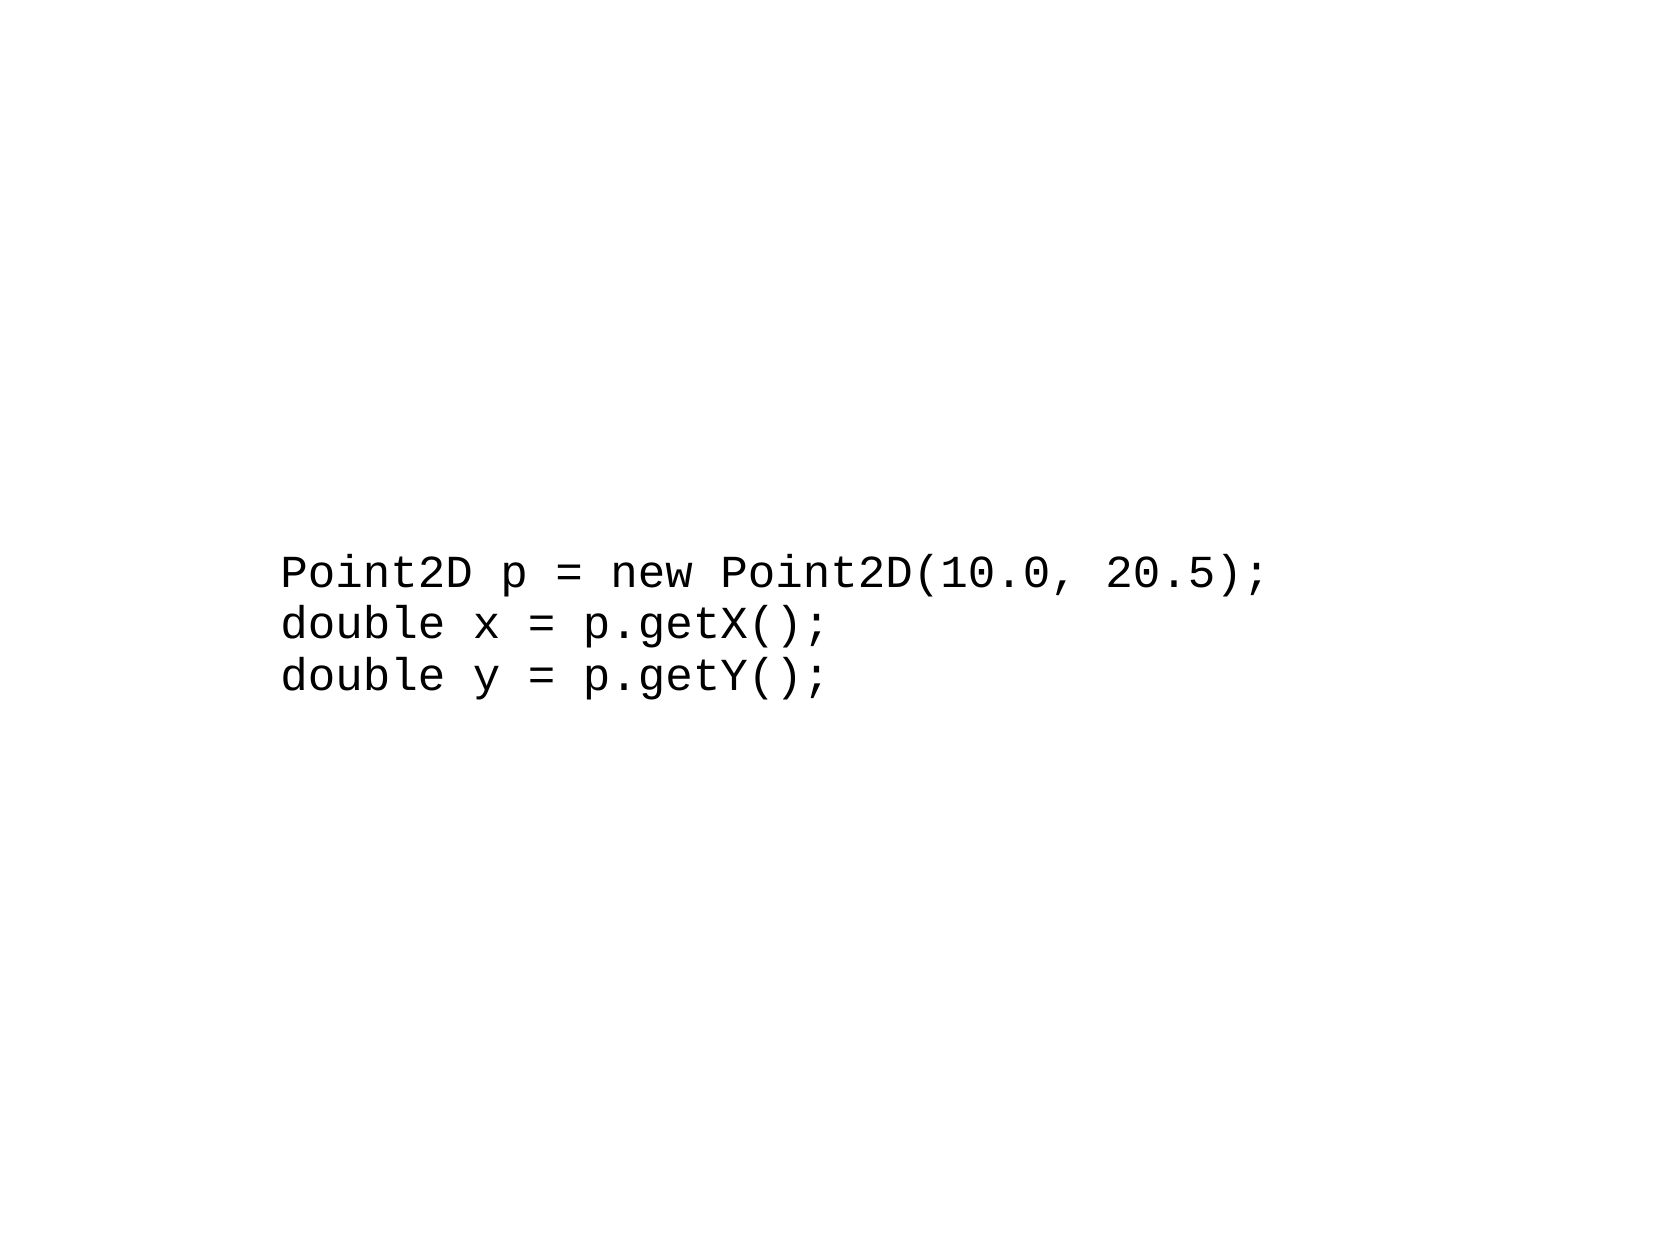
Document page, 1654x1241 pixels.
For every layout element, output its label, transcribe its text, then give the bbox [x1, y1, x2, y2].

subtitle Point2D p = new Point2D(10.0, 20.5); double x = p.getX(); double y = p.getY(); [59, 36, 1619, 1217]
